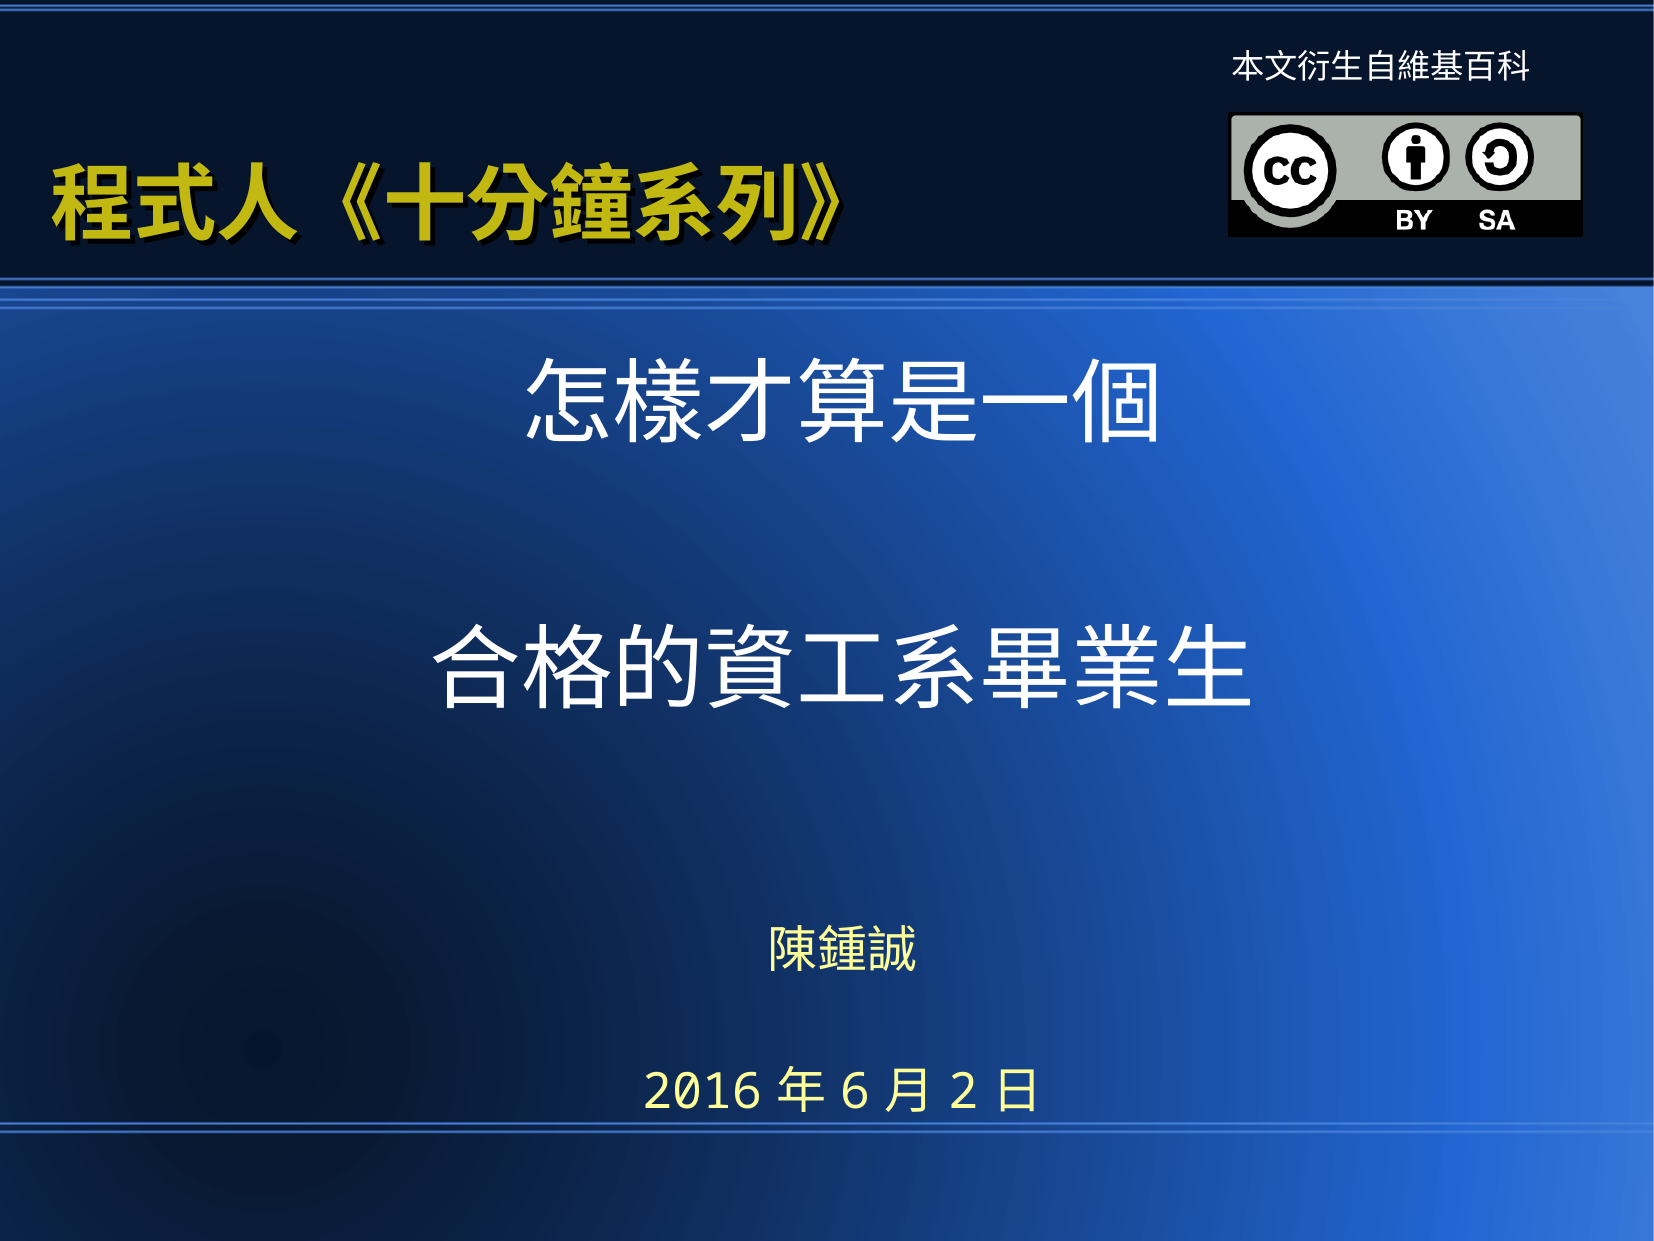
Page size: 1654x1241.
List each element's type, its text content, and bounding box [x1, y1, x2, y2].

picture [0, 0, 1654, 1241]
text_box 本文衍生自維基百科 [1216, 32, 1622, 95]
text_box 程式人《十分鐘系列》 [35, 129, 981, 444]
subtitle 怎樣才算是一個 合格的資工系畢業生 陳鍾誠 2016年6月2日 [59, 326, 1626, 1127]
